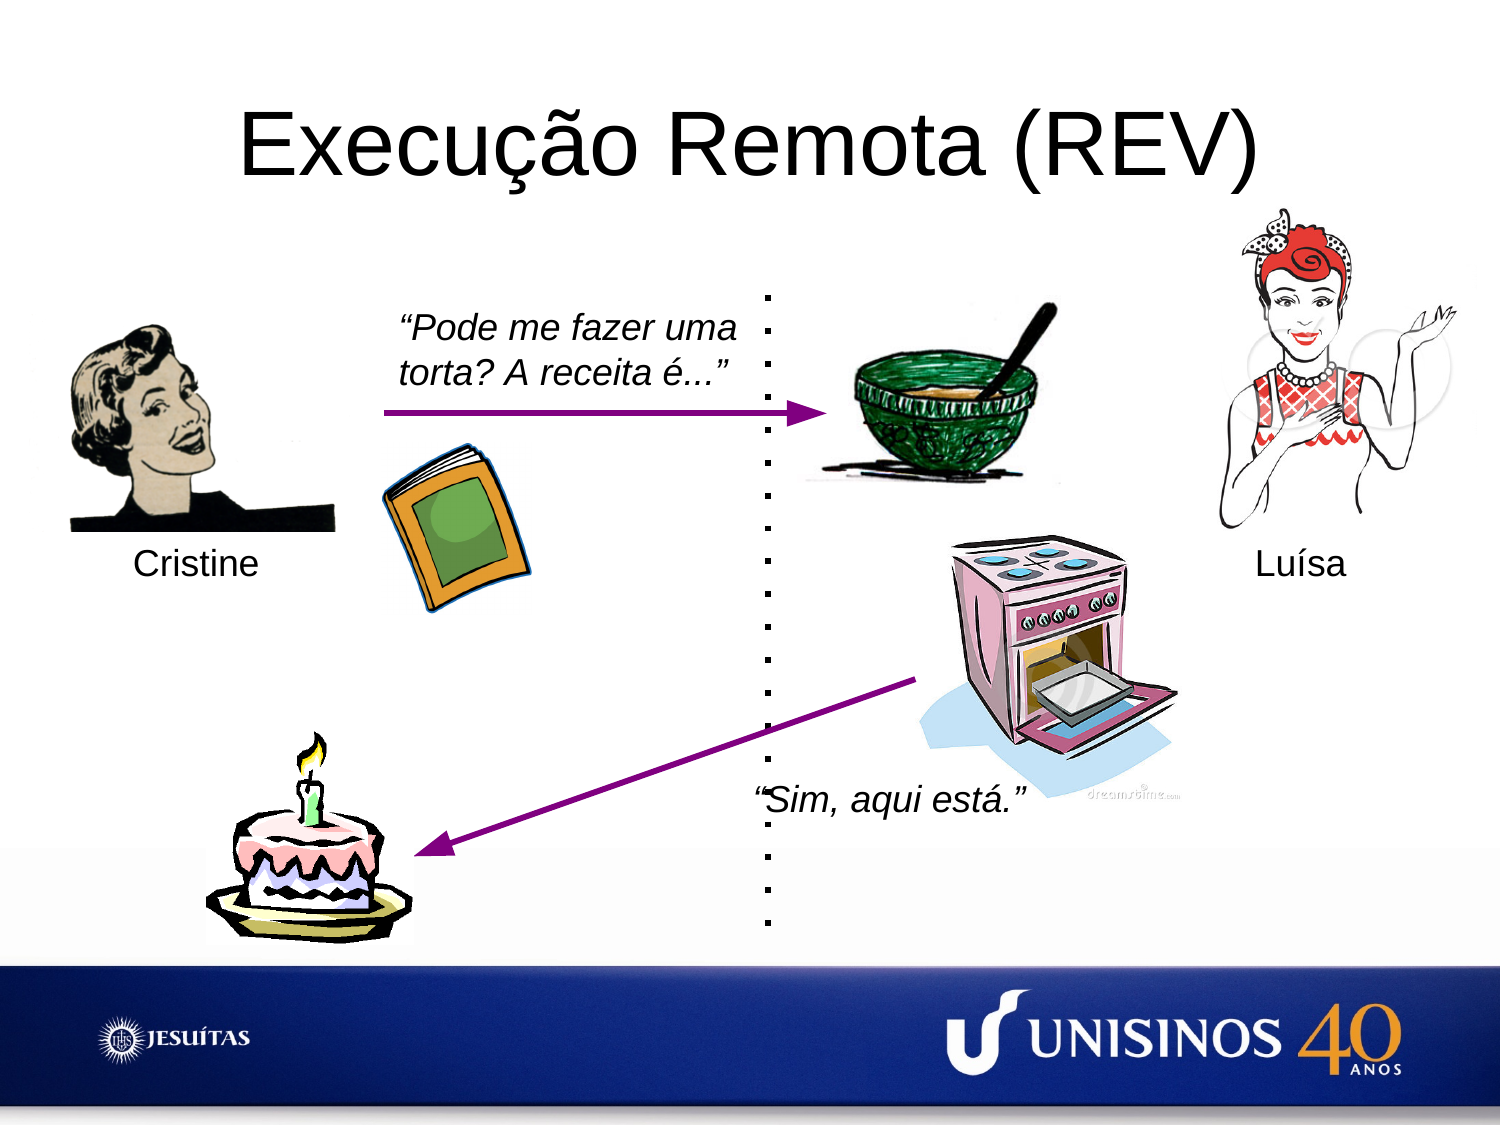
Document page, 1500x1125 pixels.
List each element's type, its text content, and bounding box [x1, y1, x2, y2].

picture [797, 295, 1063, 488]
text_box “Sim, aqui está.” [738, 767, 1123, 828]
picture [915, 531, 1182, 802]
picture [0, 729, 1500, 1125]
title Execução Remota (REV) [75, 45, 1426, 233]
text_box “Pode me fazer uma torta? A receita é...” [383, 295, 768, 401]
picture [381, 442, 532, 615]
picture [29, 309, 367, 532]
text_box Cristine [118, 531, 275, 592]
picture [1211, 206, 1477, 532]
text_box Luísa [1240, 531, 1362, 592]
